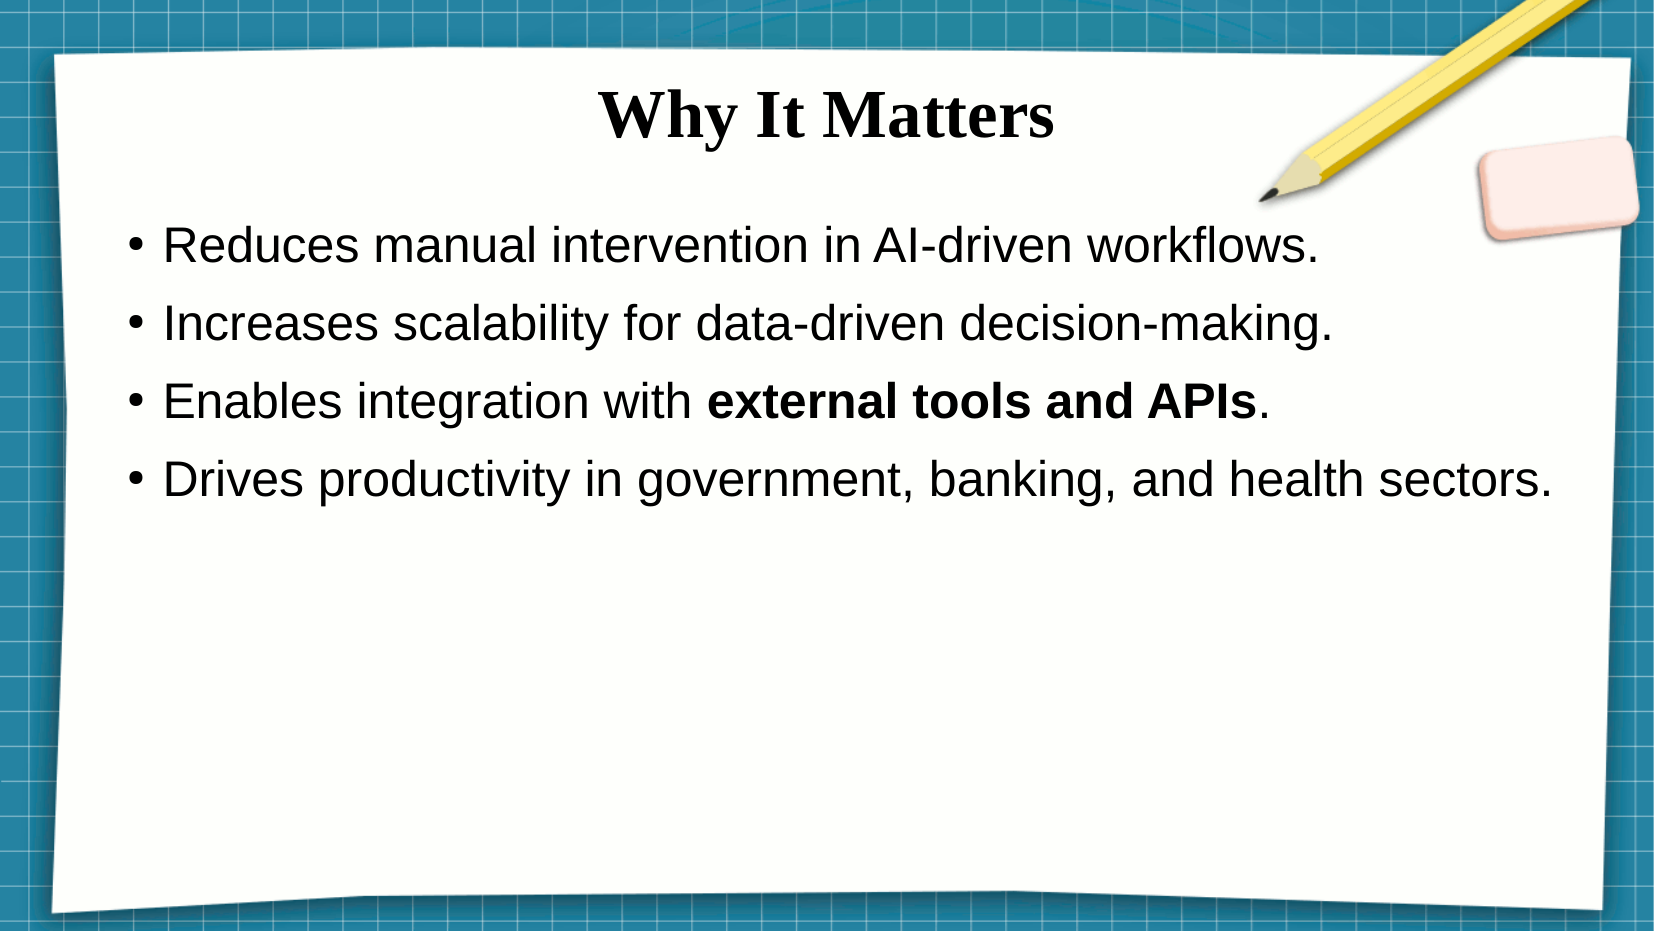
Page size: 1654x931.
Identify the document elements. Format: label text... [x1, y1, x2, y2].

title Why It Matters [82, 37, 1571, 193]
list Reduces manual intervention in AI-driven workflows. Increases scalability for data-driven decision-making. Enables integration with external tools and APIs. Drives productivity in government, banking, and health sectors. [82, 217, 1571, 758]
picture [0, 0, 1654, 931]
